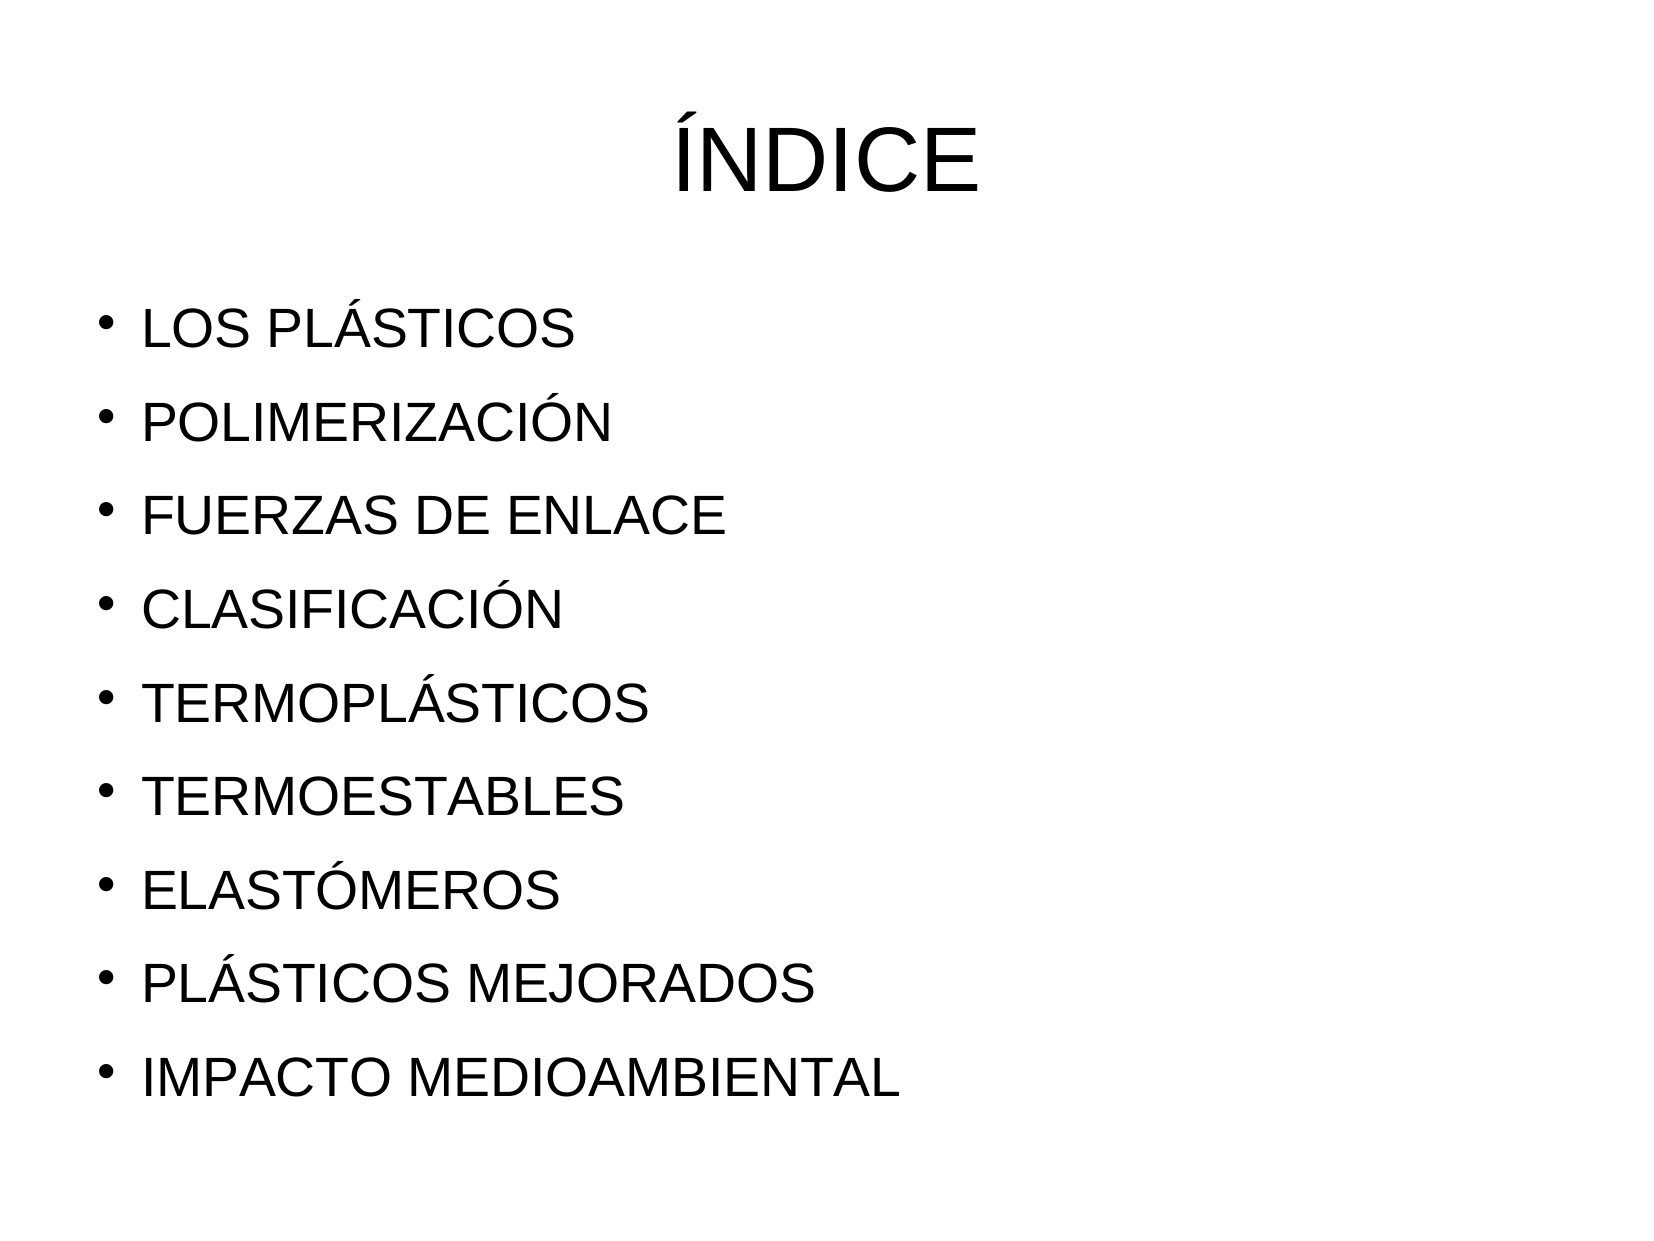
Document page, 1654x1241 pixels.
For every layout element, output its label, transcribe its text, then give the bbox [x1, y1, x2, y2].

title ÍNDICE [82, 49, 1571, 257]
list LOS PLÁSTICOS POLIMERIZACIÓN FUERZAS DE ENLACE CLASIFICACIÓN TERMOPLÁSTICOS TERMOESTABLES ELASTÓMEROS PLÁSTICOS MEJORADOS IMPACTO MEDIOAMBIENTAL [82, 290, 1571, 1109]
